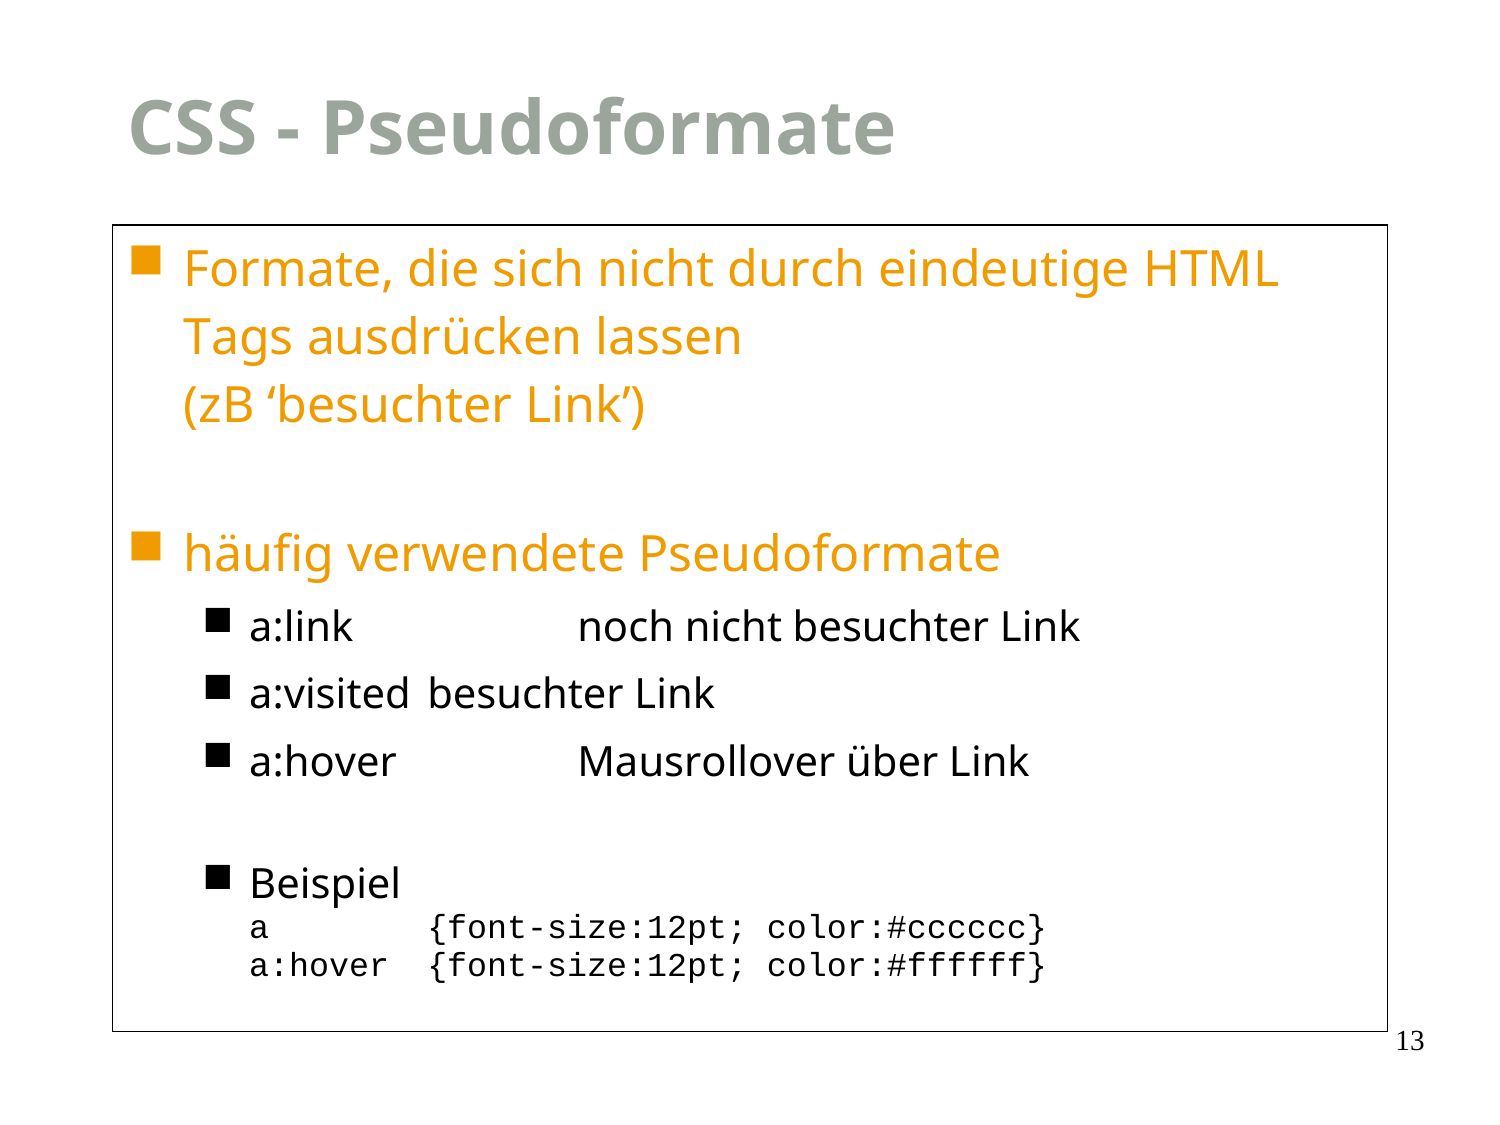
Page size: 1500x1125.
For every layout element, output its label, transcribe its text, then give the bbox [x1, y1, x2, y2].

list Formate, die sich nicht durch eindeutige HTML Tags ausdrücken lassen (zB ‘besuchter Link’) häufig verwendete Pseudoformate a:link noch nicht besuchter Link a:visited besuchter Link a:hover Mausrollover über Link Beispiel a {font-size:12pt; color:#cccccc} a:hover {font-size:12pt; color:#ffffff} [112, 224, 1388, 988]
title CSS - Pseudoformate [112, 71, 1388, 179]
